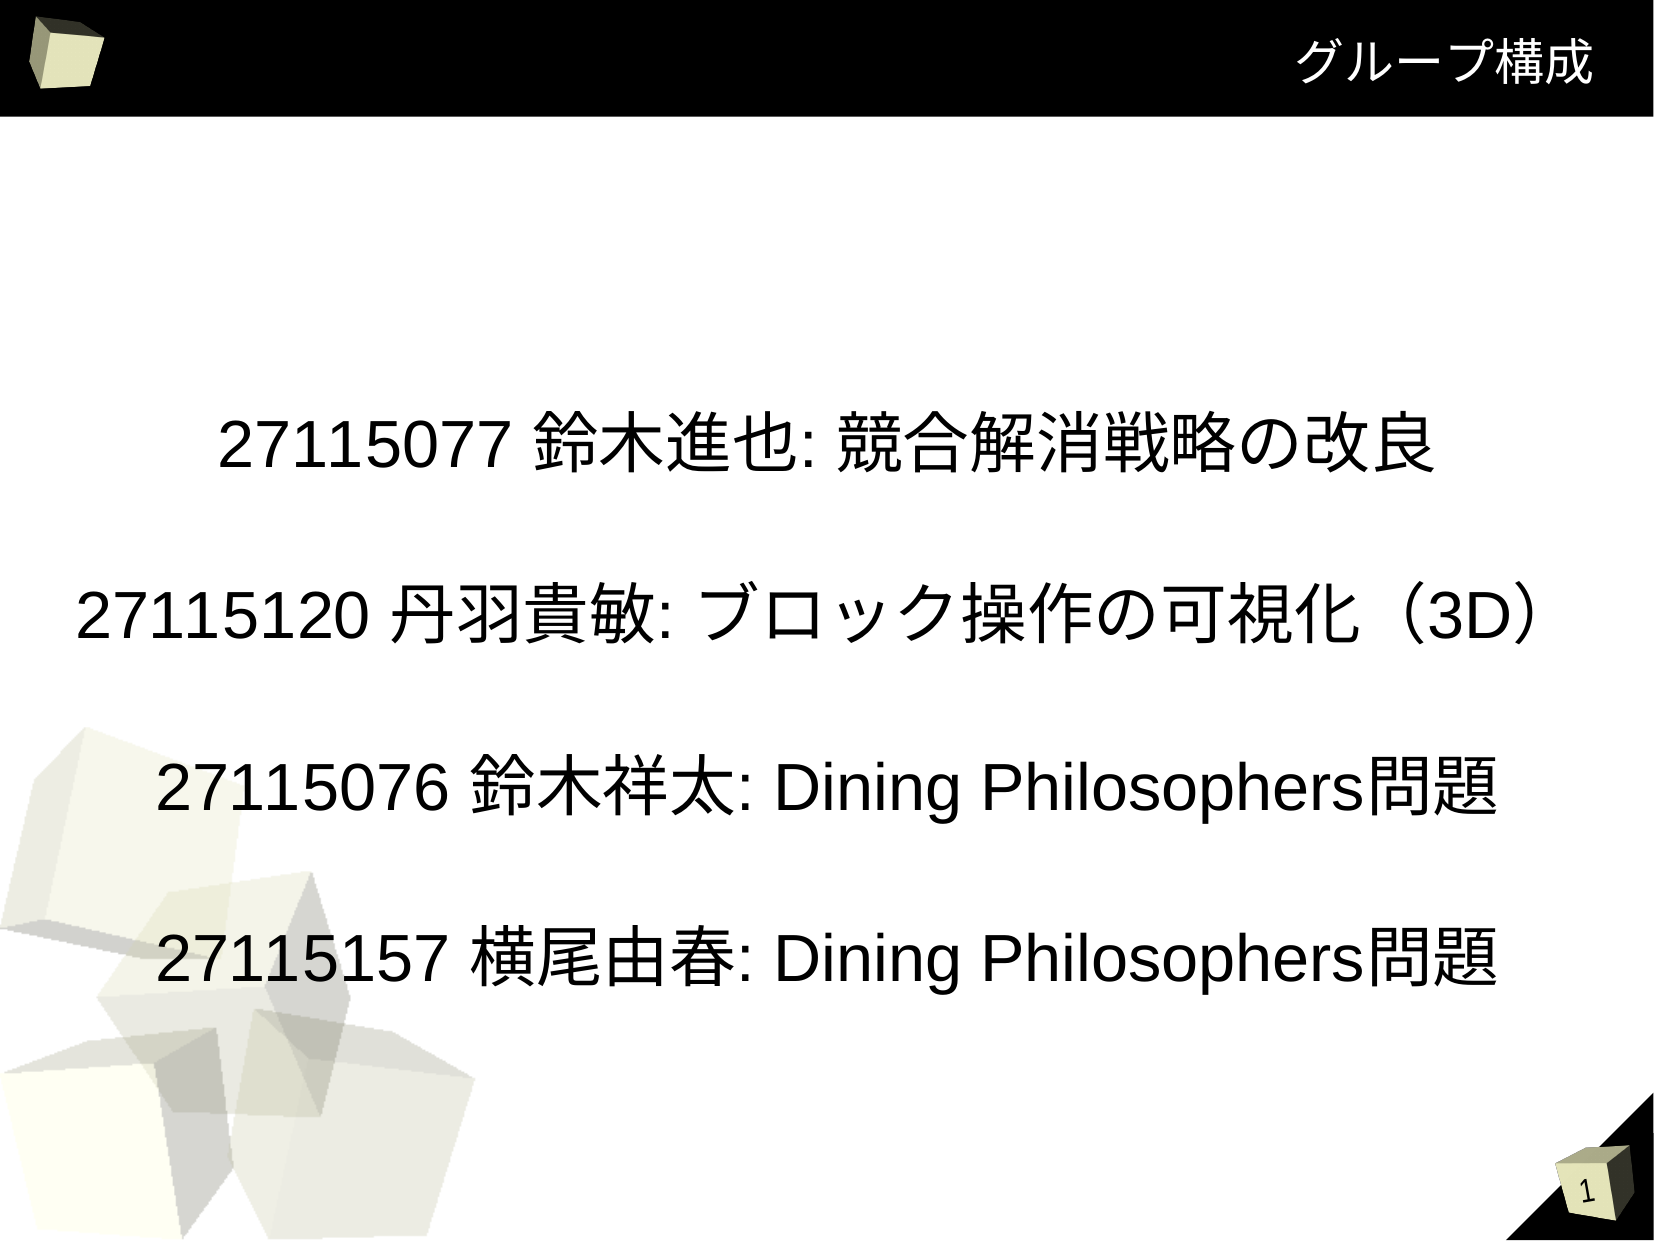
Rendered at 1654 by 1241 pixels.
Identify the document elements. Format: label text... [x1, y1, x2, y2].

title グループ構成 [118, 0, 1595, 119]
picture [0, 726, 477, 1241]
subtitle 27115077 鈴木進也: 競合解消戦略の改良 27115120 丹羽貴敏: ブロック操作の可視化（3D） 27115076 鈴木祥太: Dining Philosophers問題 27115157 横尾由春: Dining Philosophers問題 [44, 177, 1611, 1214]
